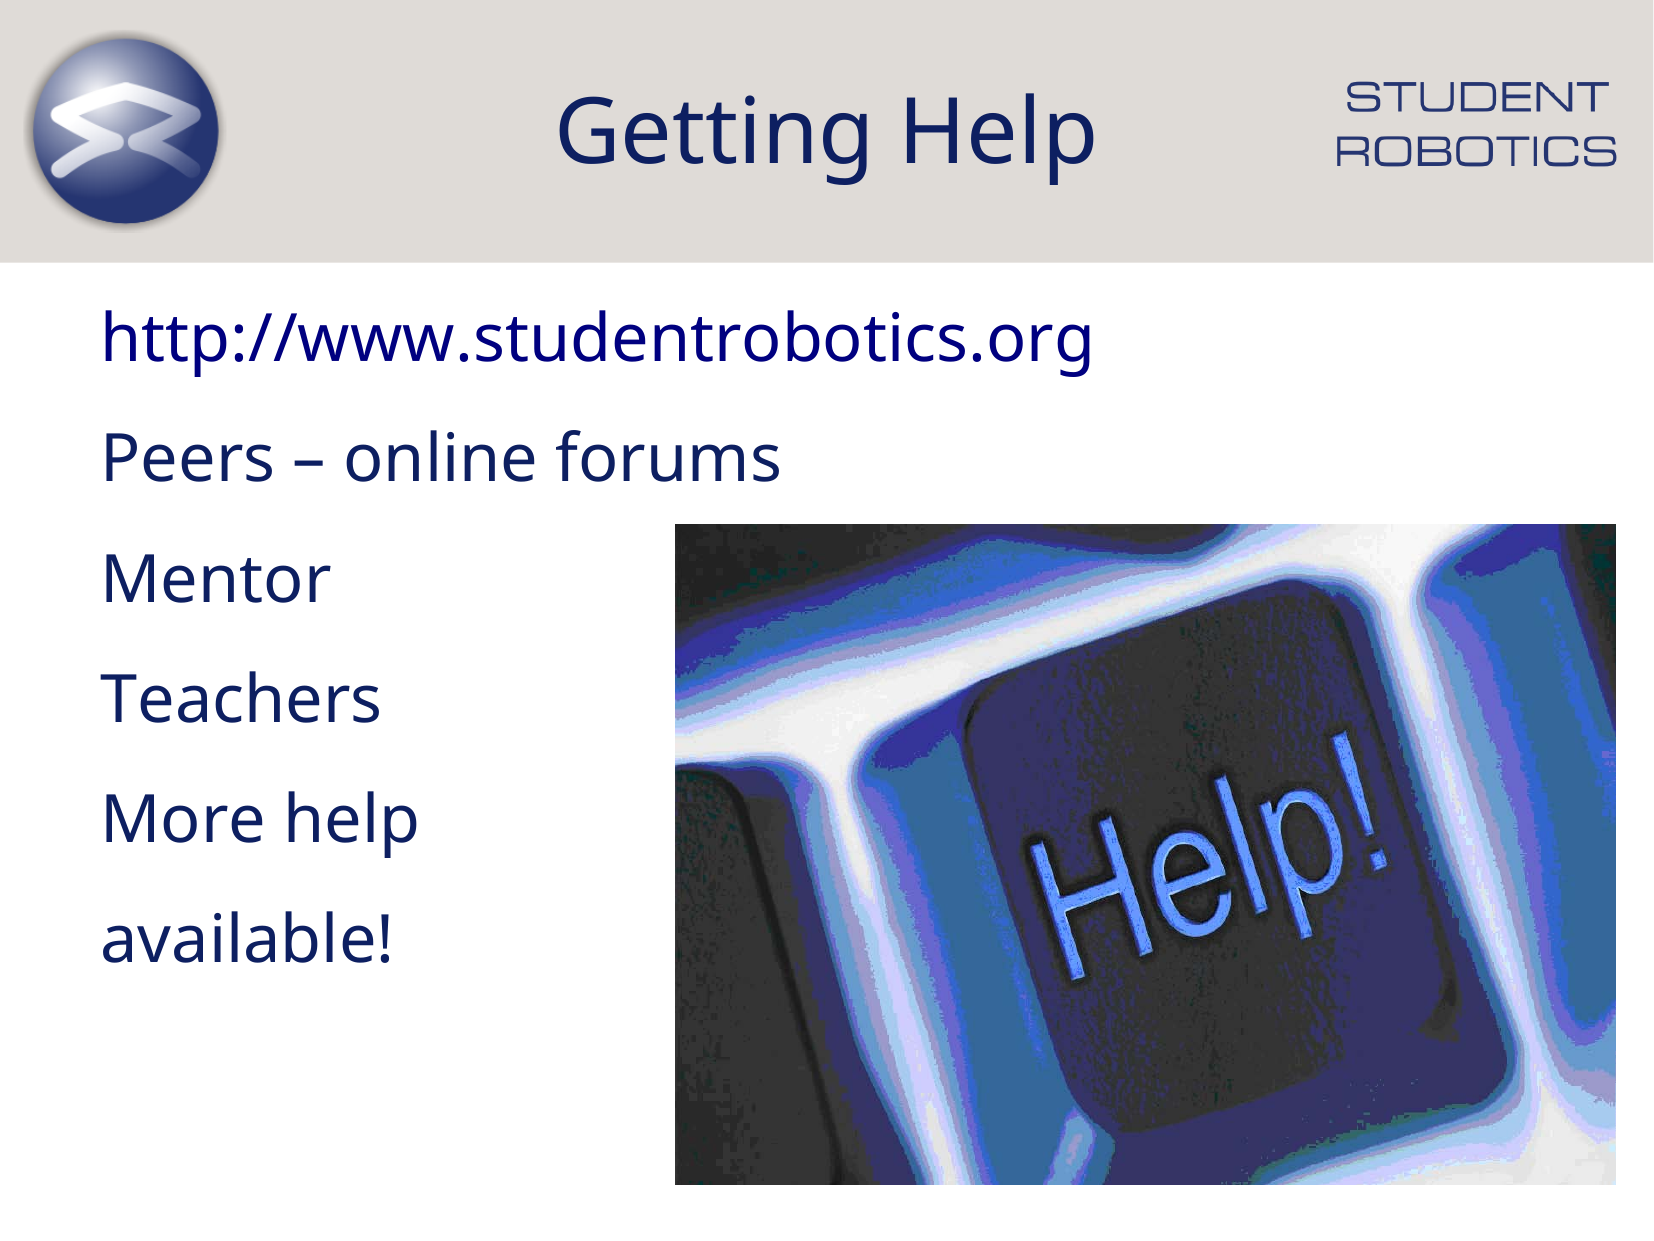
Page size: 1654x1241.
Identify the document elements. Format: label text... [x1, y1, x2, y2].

picture [9, 19, 82, 245]
picture [675, 524, 1616, 1185]
title Getting Help [82, 7, 1571, 250]
list http://www.studentrobotics.org Peers – online forums Mentor Teachers More help available! [82, 290, 1571, 1094]
picture [1571, 68, 1633, 174]
